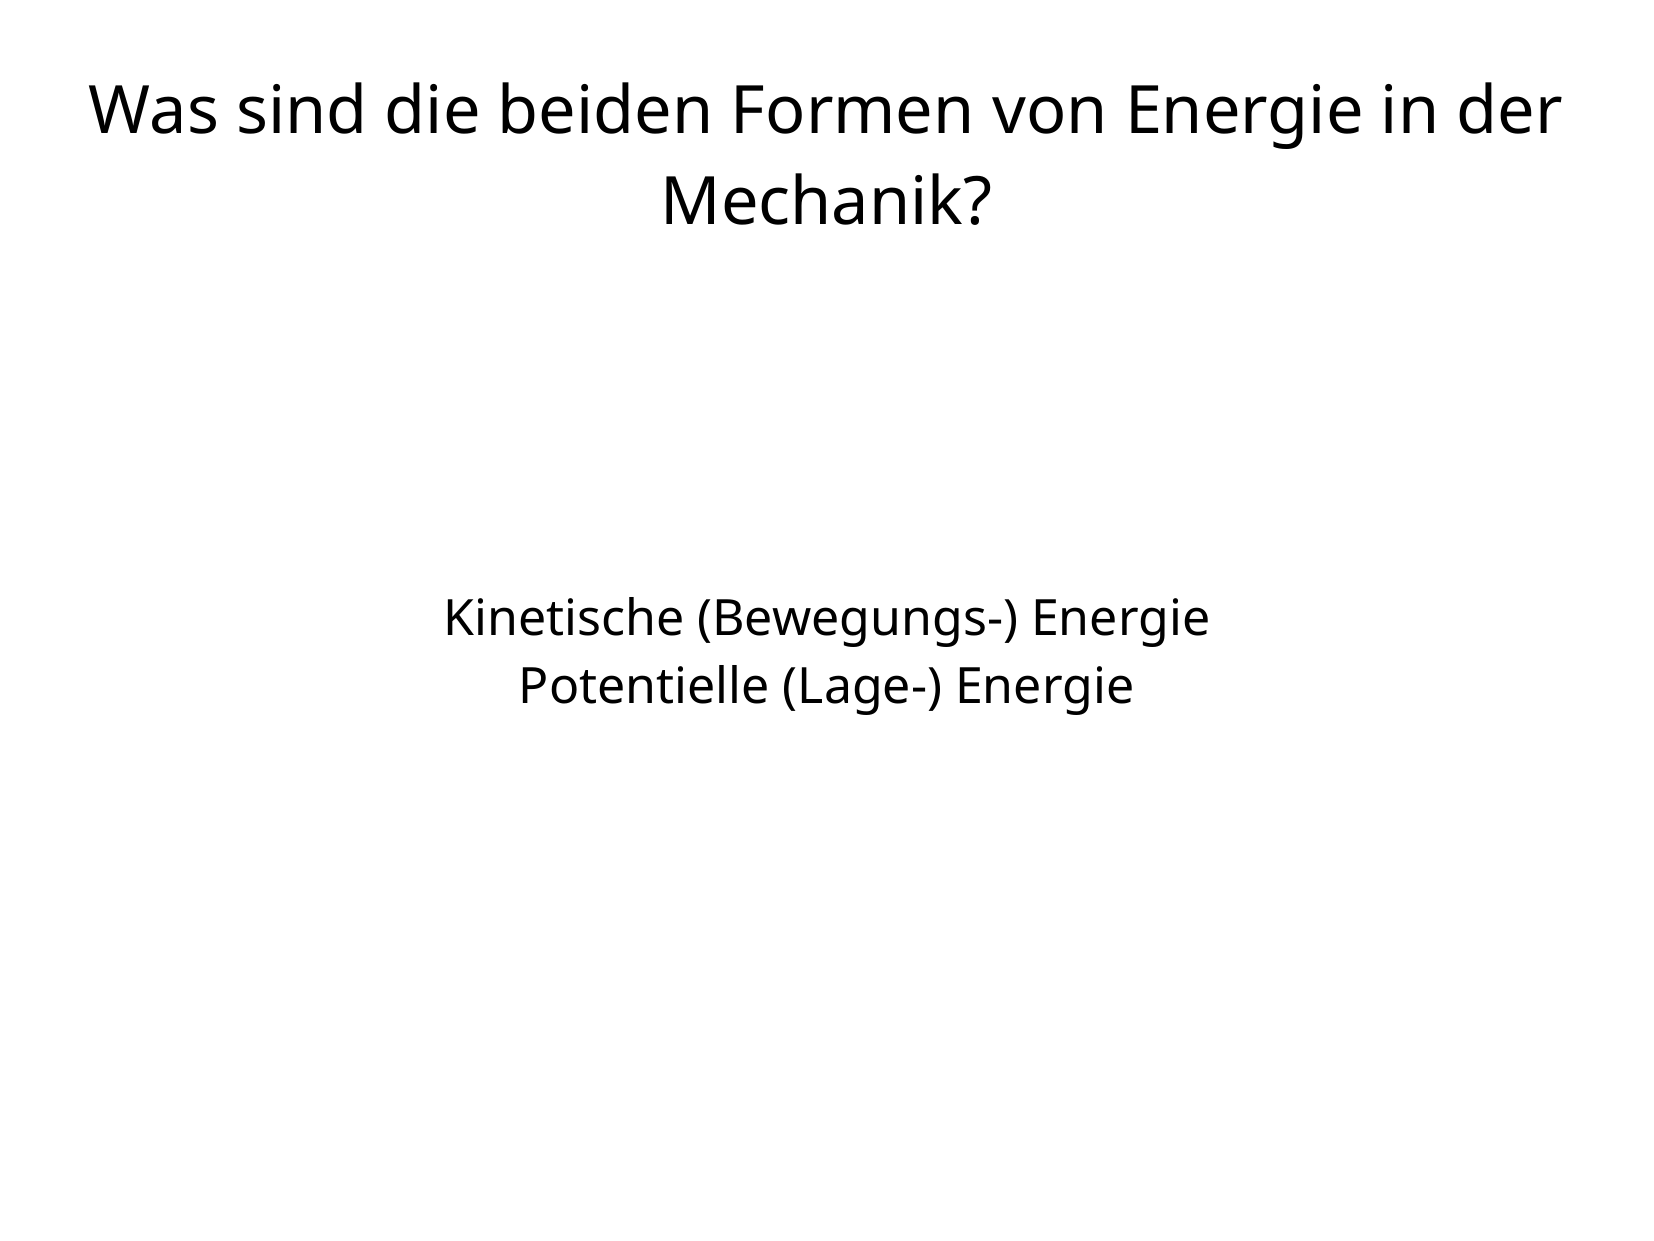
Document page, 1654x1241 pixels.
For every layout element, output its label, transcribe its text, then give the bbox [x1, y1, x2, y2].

subtitle Kinetische (Bewegungs-) Energie Potentielle (Lage-) Energie [82, 290, 1571, 1010]
title Was sind die beiden Formen von Energie in der Mechanik? [82, 49, 1571, 257]
